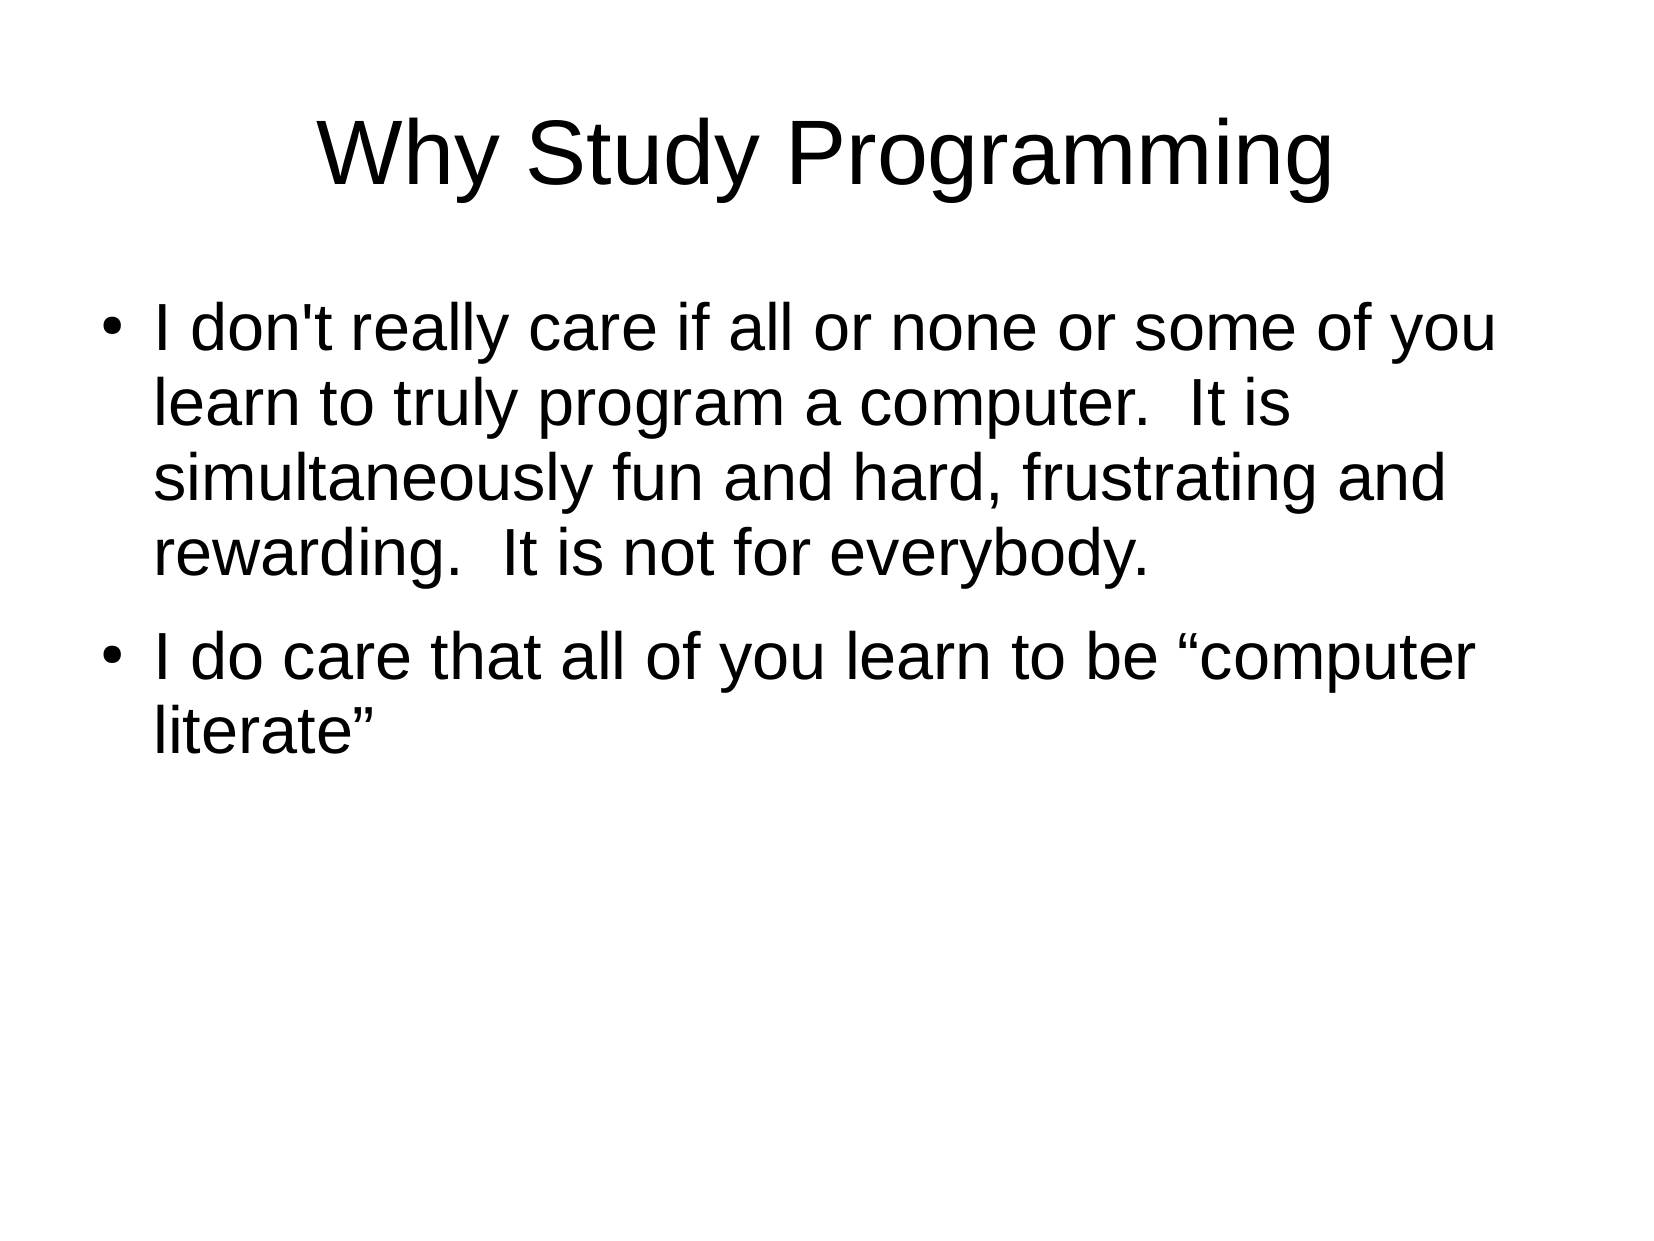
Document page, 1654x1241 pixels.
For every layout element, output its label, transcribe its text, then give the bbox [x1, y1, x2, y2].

list I don't really care if all or none or some of you learn to truly program a computer. It is simultaneously fun and hard, frustrating and rewarding. It is not for everybody. I do care that all of you learn to be “computer literate” [82, 290, 1538, 1010]
title Why Study Programming [82, 49, 1571, 257]
